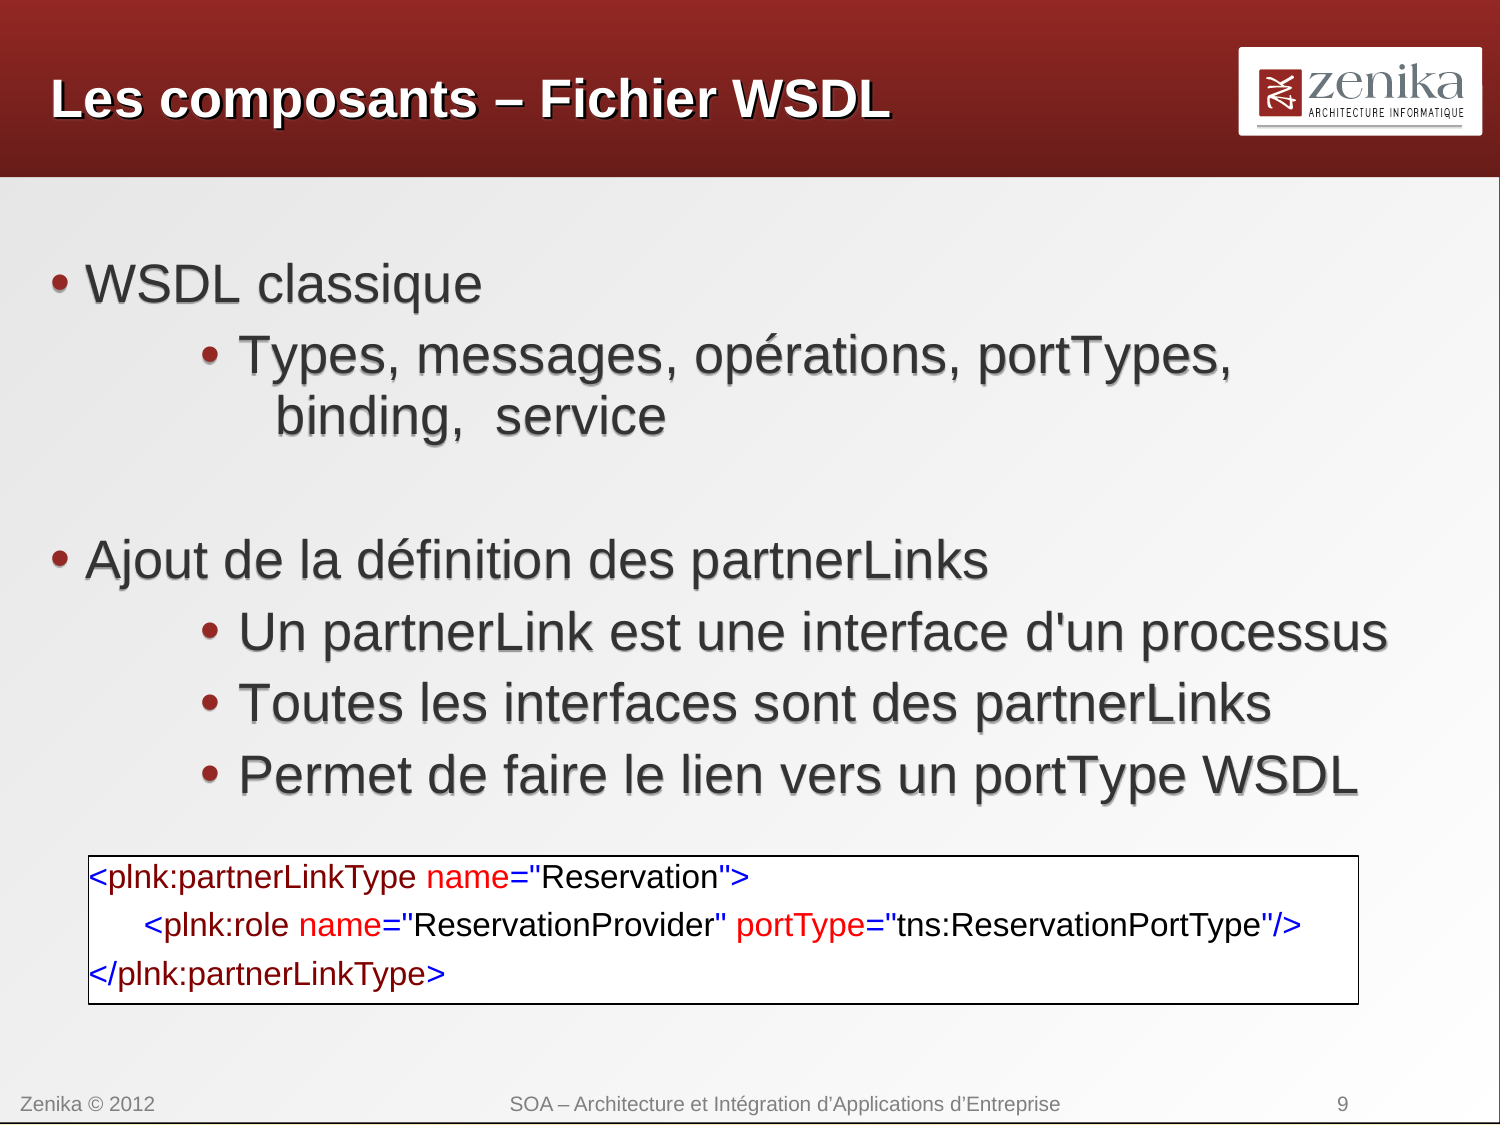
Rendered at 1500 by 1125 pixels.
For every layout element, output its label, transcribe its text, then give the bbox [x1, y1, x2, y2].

subtitle WSDL classique Types, messages, opérations, portTypes, binding, service Ajout de la définition des partnerLinks Un partnerLink est une interface d'un processus Toutes les interfaces sont des partnerLinks Permet de faire le lien vers un portType WSDL [50, 249, 1435, 1064]
title Les composants – Fichier WSDL [50, 22, 1206, 172]
text_box <plnk:partnerLinkType name="Reservation"> <plnk:role name="ReservationProvider" portType="tns:ReservationPortType"/> </plnk:partnerLinkType> [88, 856, 1359, 1004]
